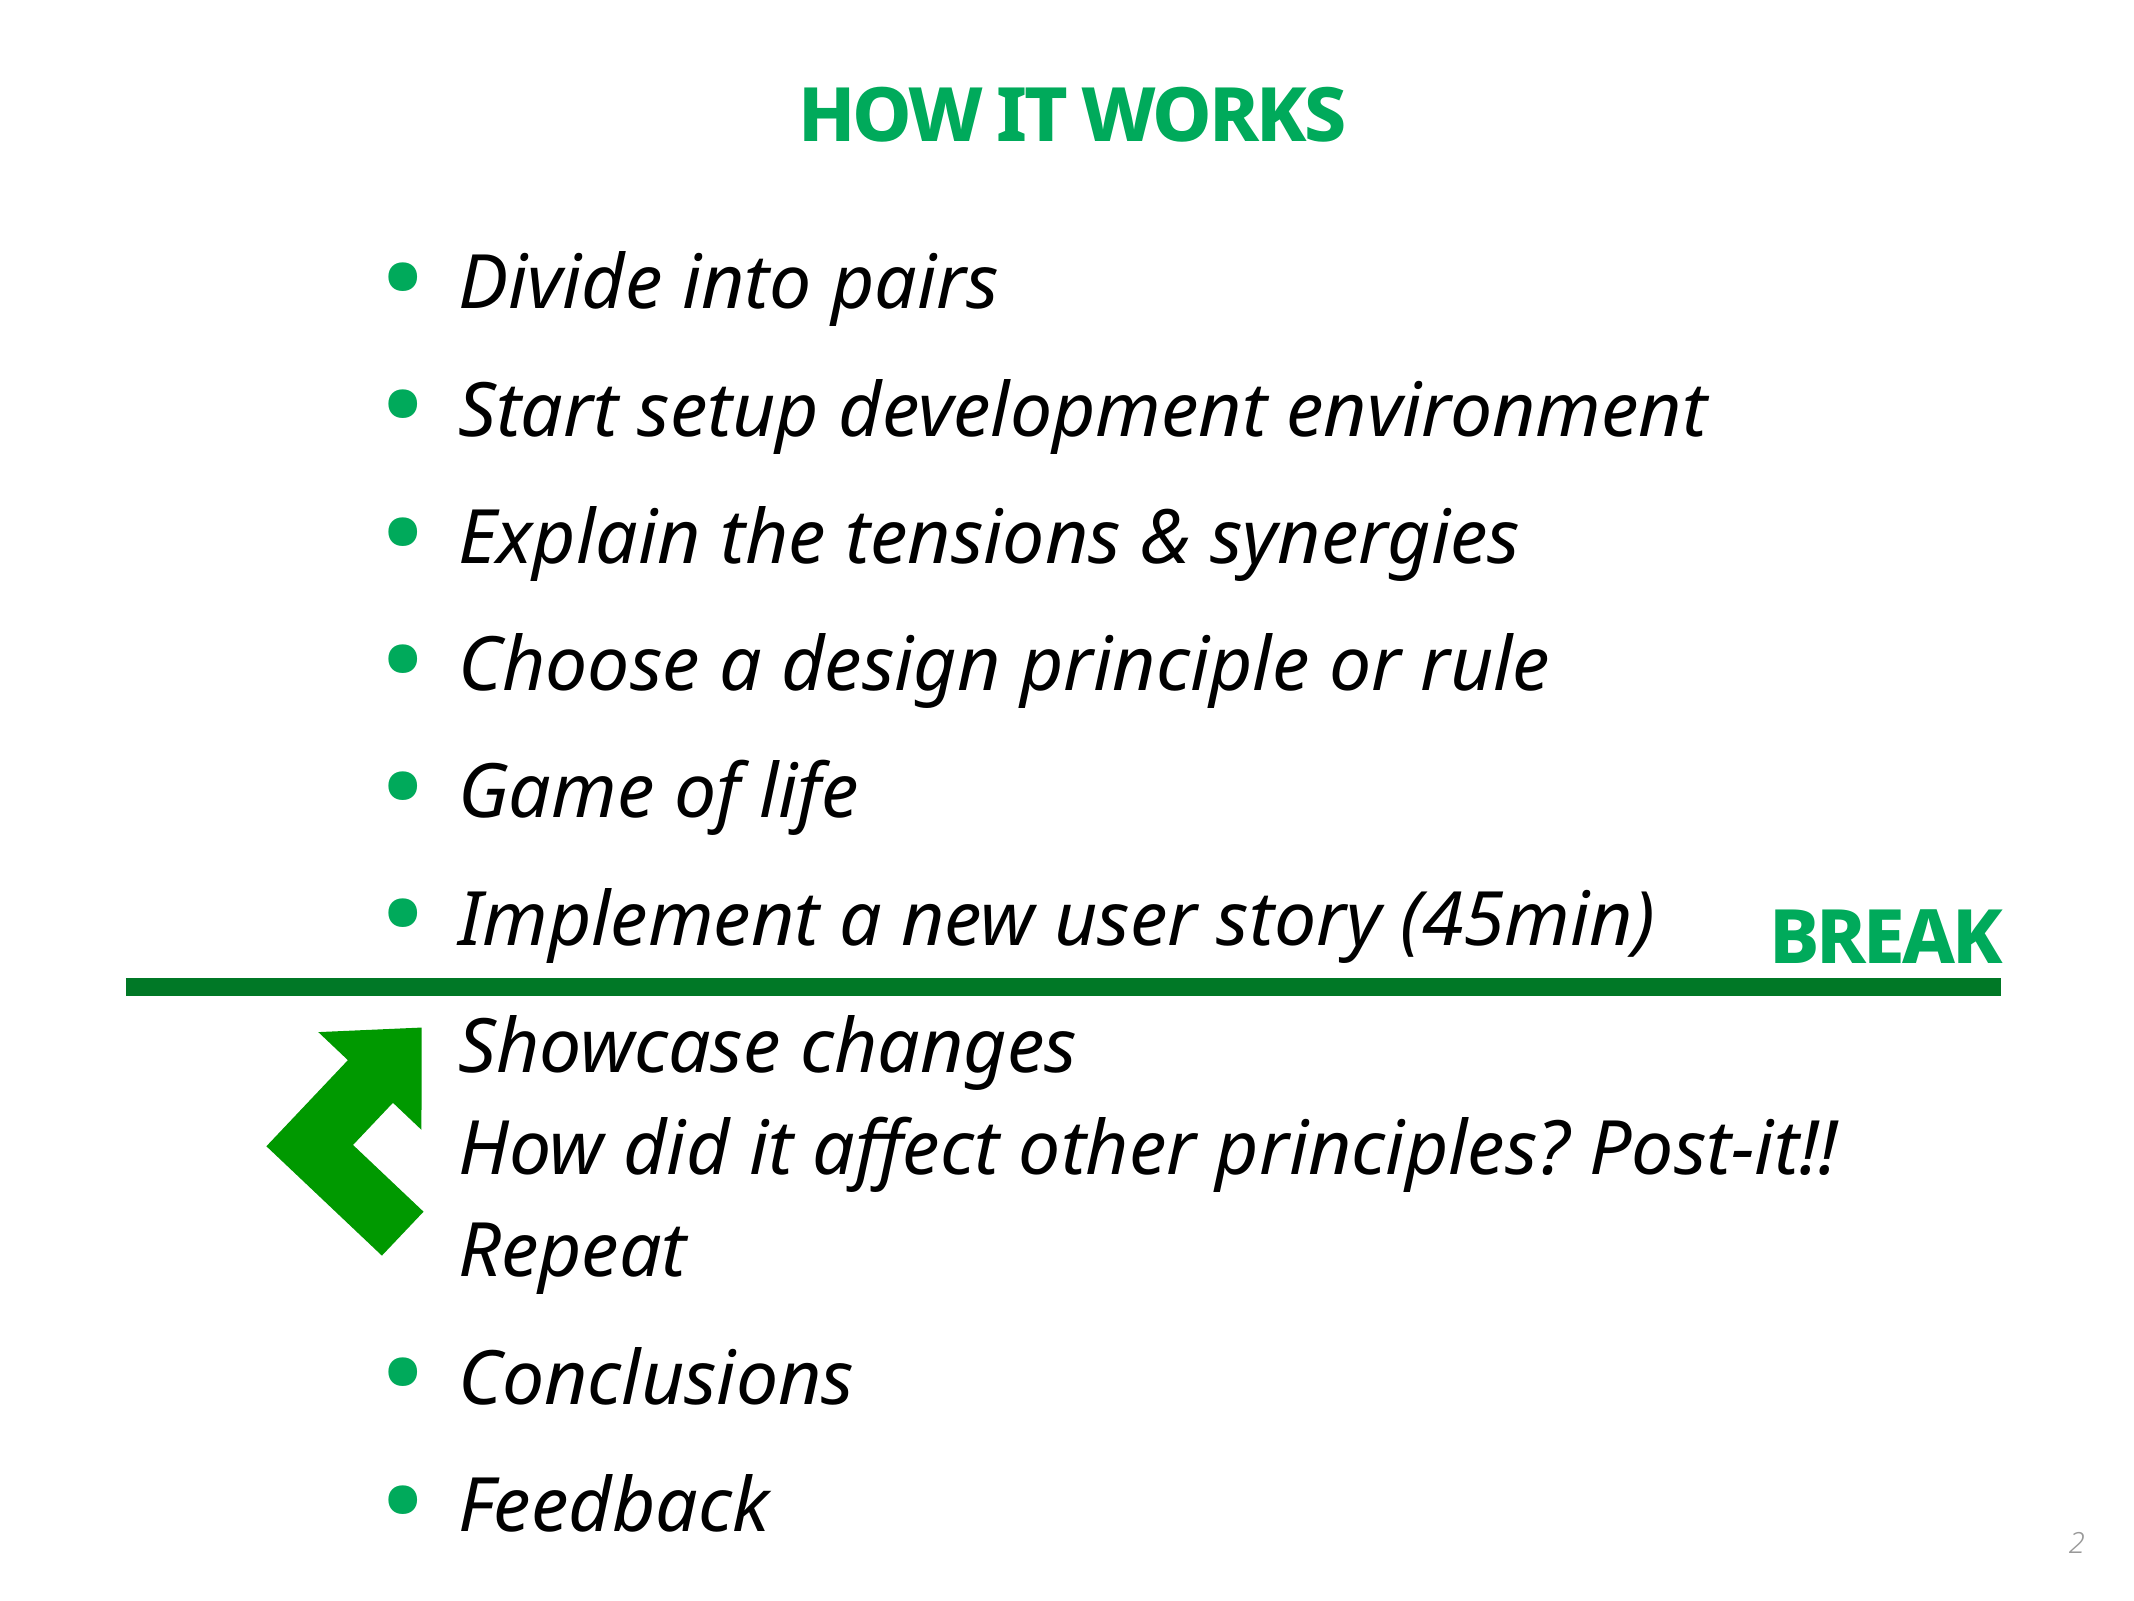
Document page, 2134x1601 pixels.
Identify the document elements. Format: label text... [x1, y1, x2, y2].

text_box [266, 1027, 424, 1256]
title HOW IT WORKS [60, 30, 2086, 211]
text_box Divide into pairs Start setup development environment Explain the tensions & synergies Choose a design principle or rule Game of life Implement a new user story (45min) Showcase changes How did it affect other principles? Post-it!! Repeat Conclusions Feedback [308, 153, 2133, 1123]
text_box BREAK [1680, 815, 2092, 1069]
